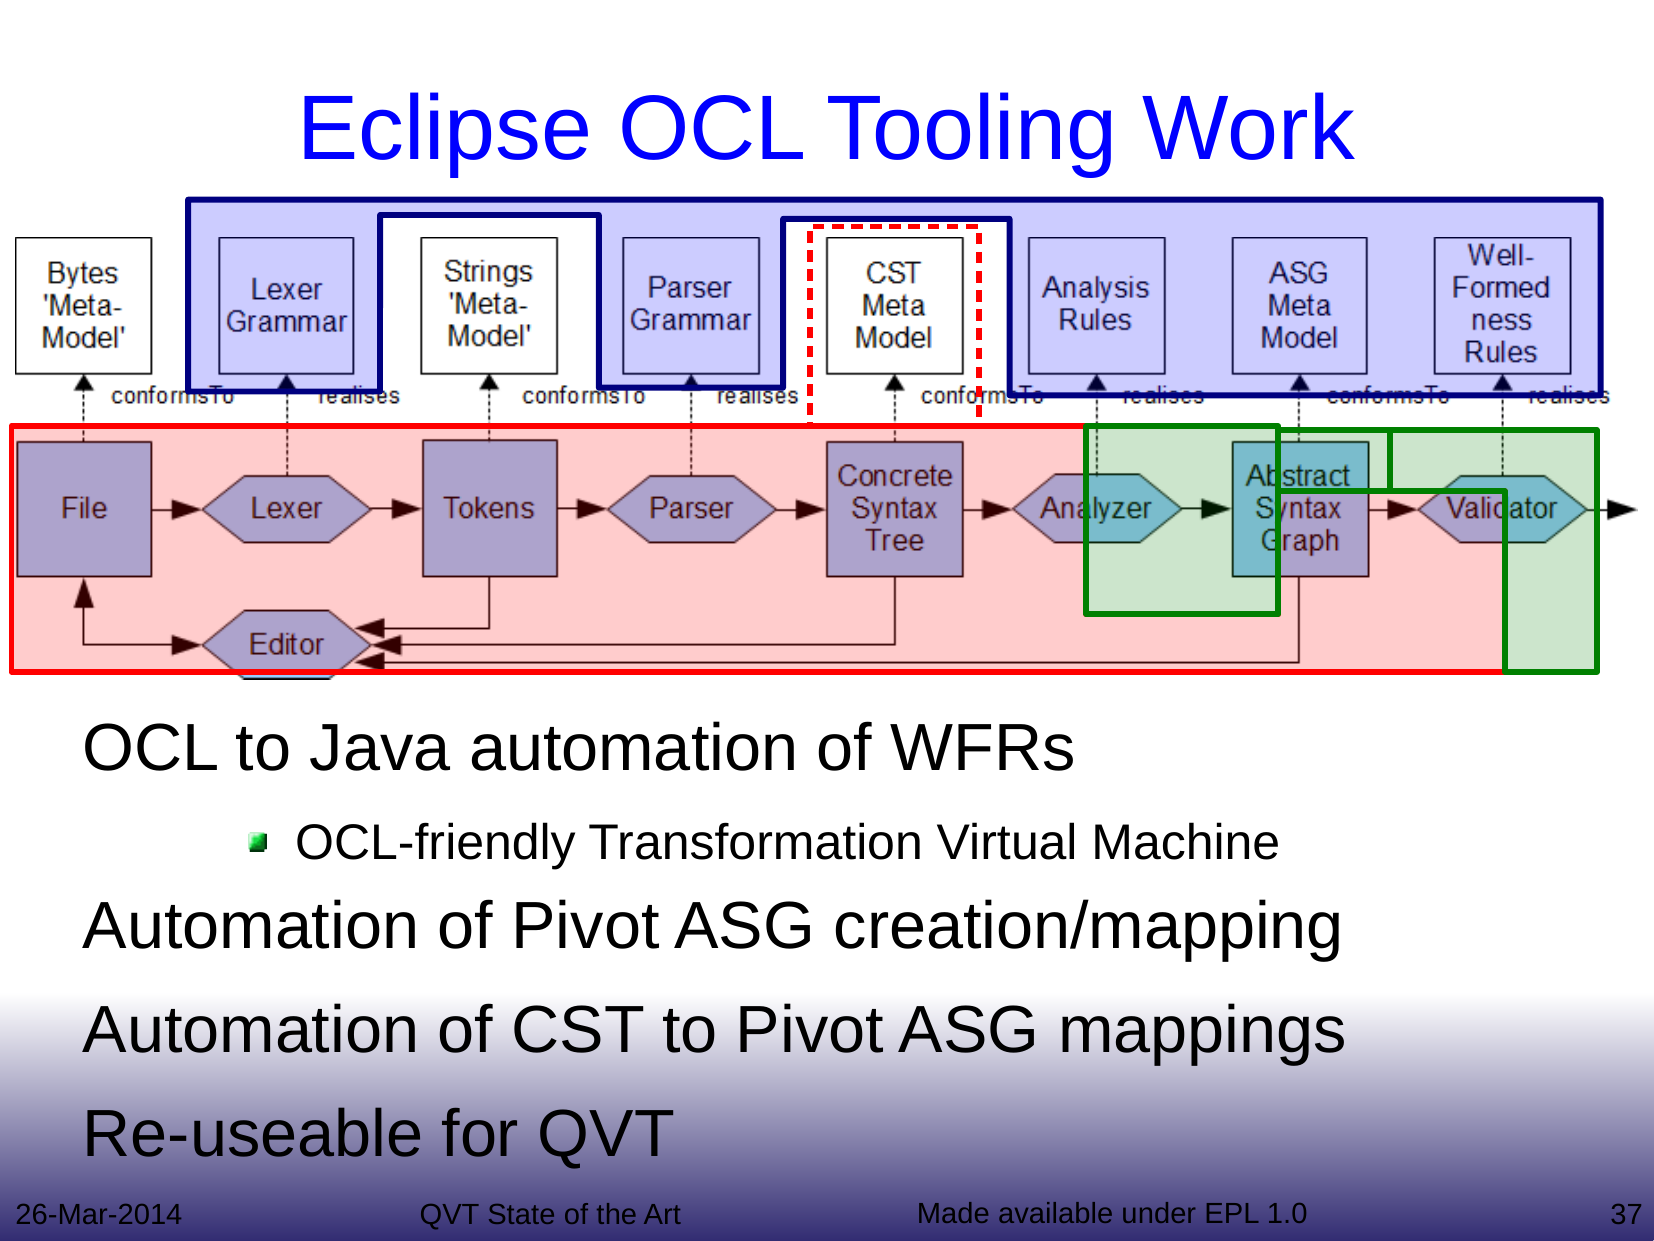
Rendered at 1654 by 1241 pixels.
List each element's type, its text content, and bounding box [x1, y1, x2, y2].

title Eclipse OCL Tooling Work [82, 56, 1571, 200]
text_box [188, 199, 1601, 396]
picture [15, 237, 809, 426]
list OCL to Java automation of WFRs OCL-friendly Transformation Virtual Machine Automation of Pivot ASG creation/mapping Automation of CST to Pivot ASG mappings Re-useable for QVT [82, 710, 1571, 1179]
text_box [11, 226, 1597, 672]
picture [15, 237, 1638, 680]
